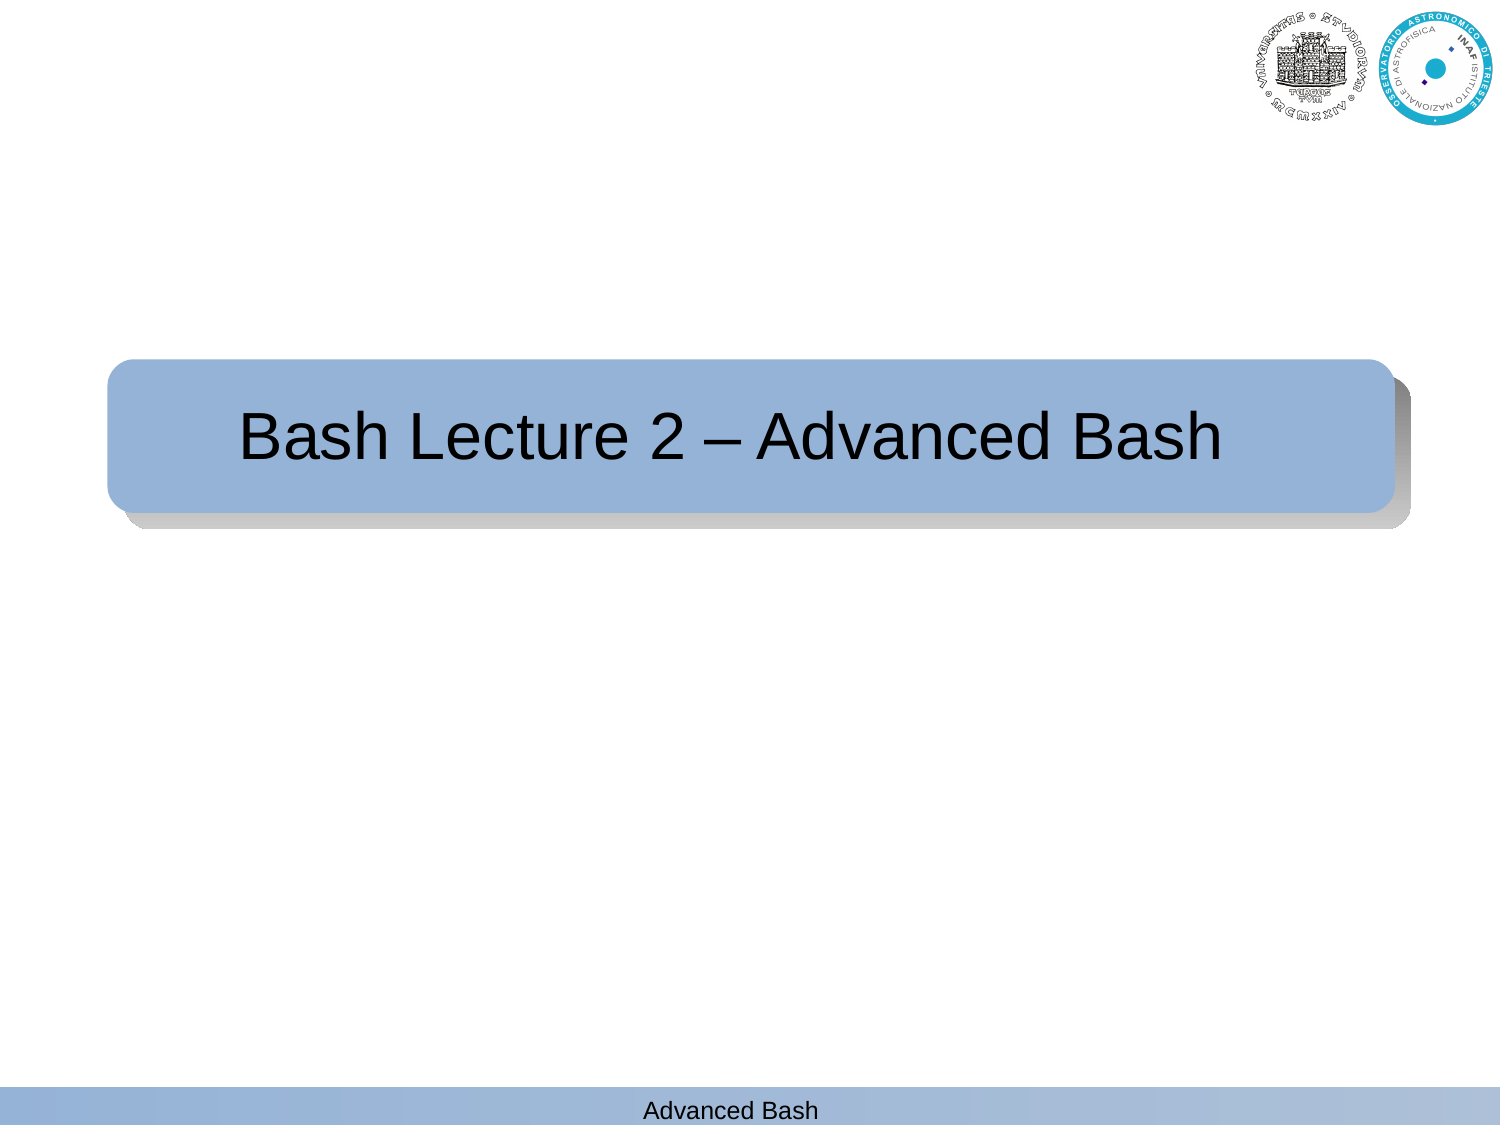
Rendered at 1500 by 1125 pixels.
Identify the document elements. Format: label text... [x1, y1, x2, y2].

text_box Bash Lecture 2 – Advanced Bash [112, 373, 1388, 492]
picture [1252, 0, 1500, 149]
